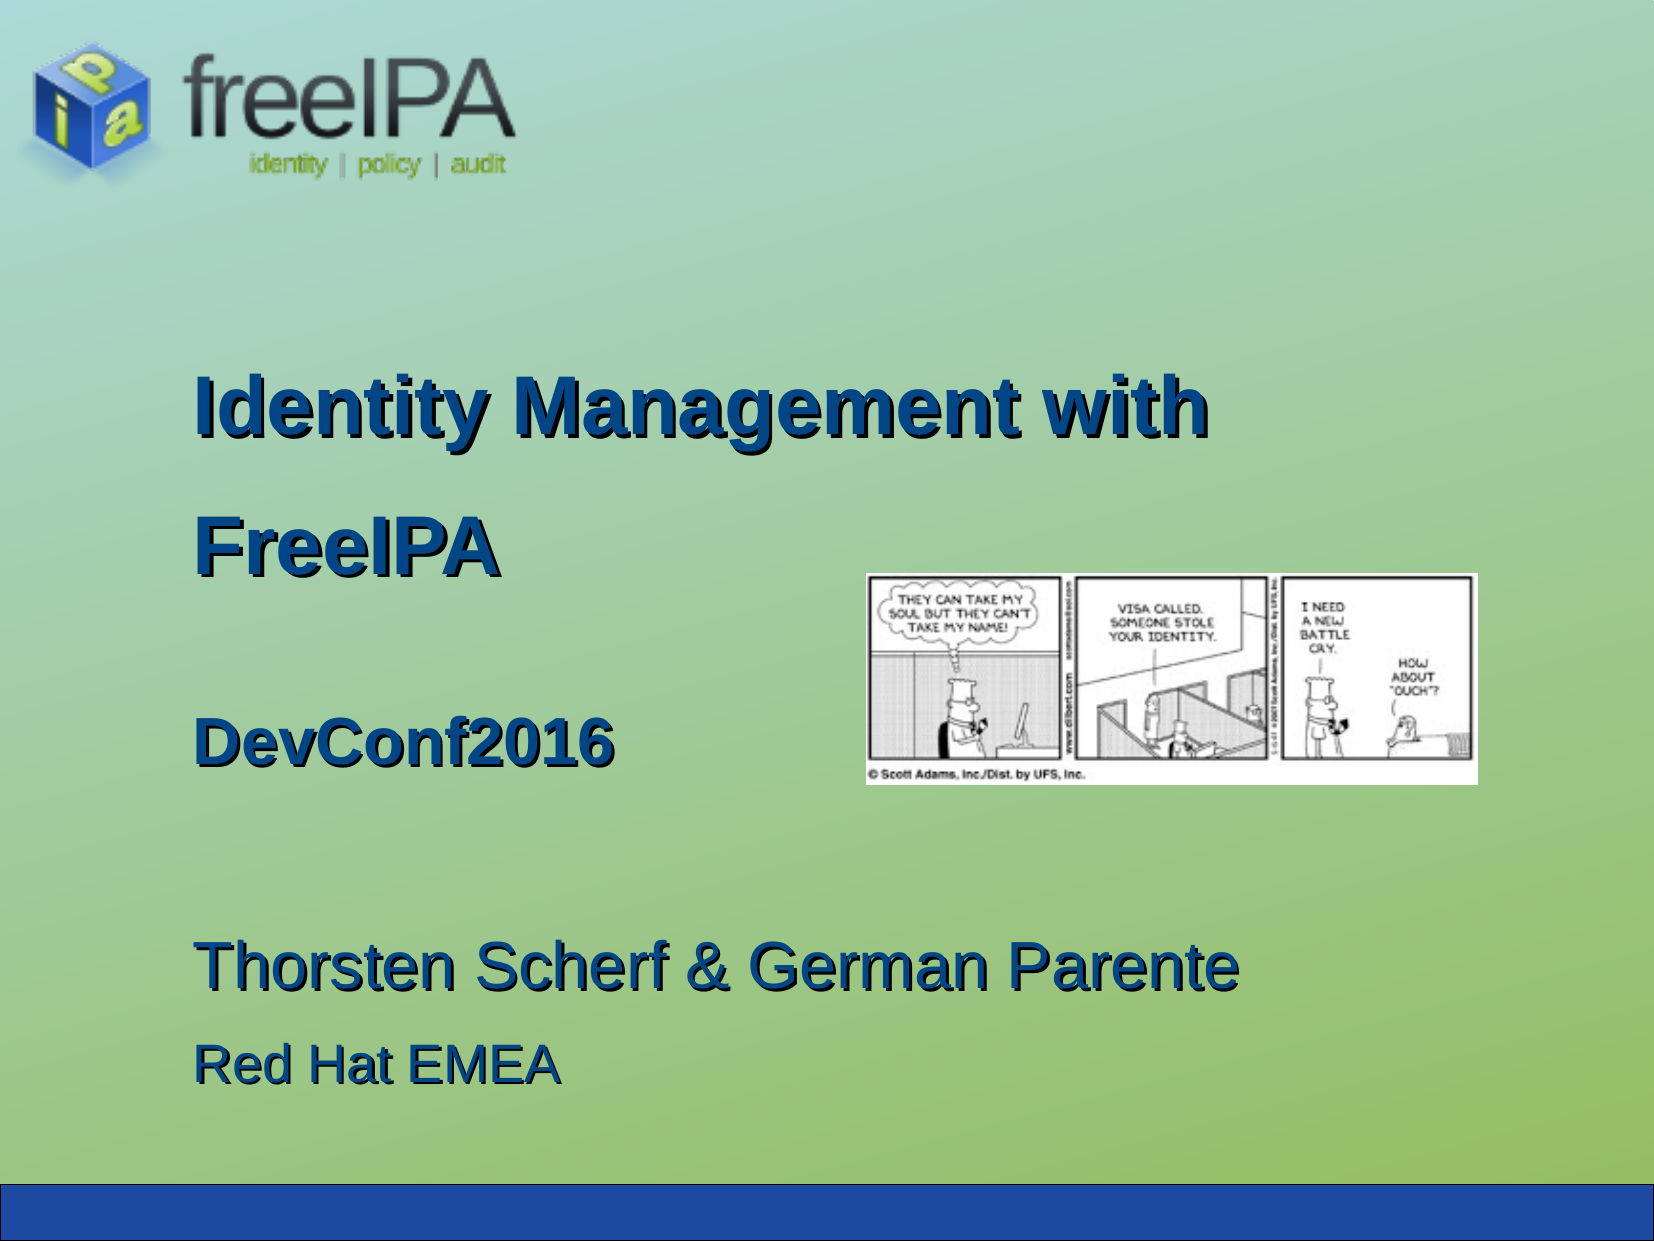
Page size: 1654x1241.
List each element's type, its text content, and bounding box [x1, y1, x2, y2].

picture [866, 573, 1478, 785]
picture [17, 35, 528, 193]
text_box Identity Management with FreeIPA DevConf2016 Thorsten Scherf & German Parente Red Hat EMEA [178, 305, 1547, 1055]
